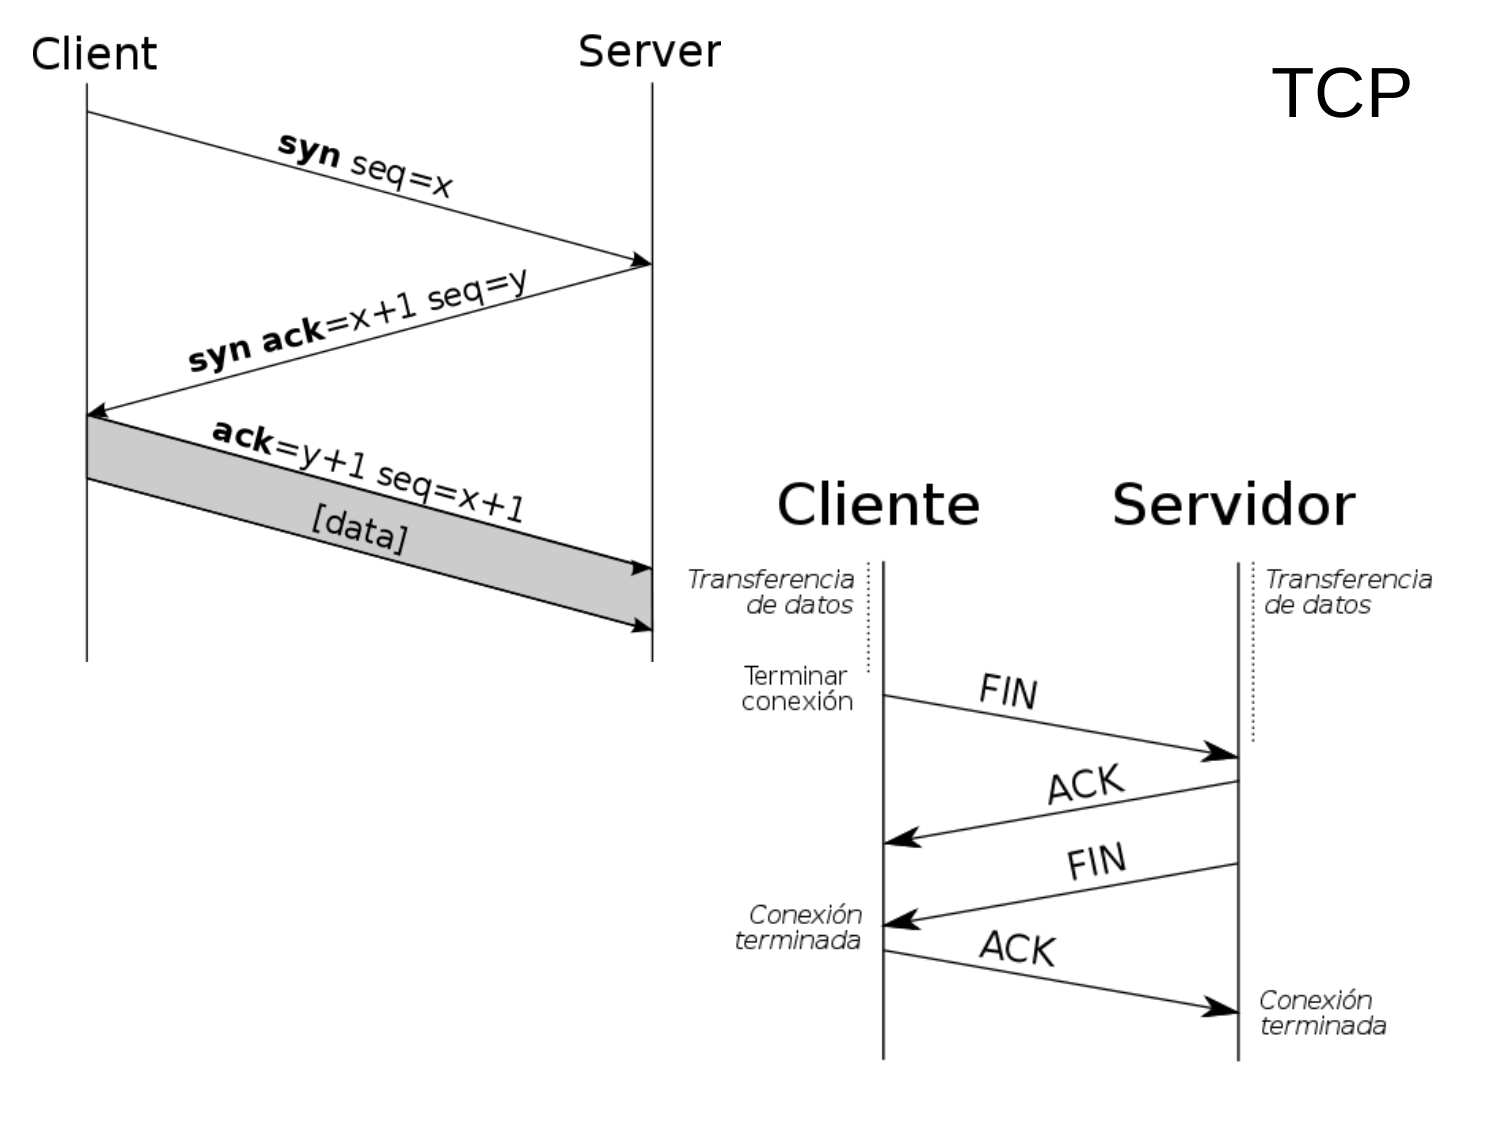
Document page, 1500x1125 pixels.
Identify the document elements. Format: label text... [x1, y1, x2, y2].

picture [33, 33, 1459, 1087]
title TCP [1220, 33, 1465, 154]
